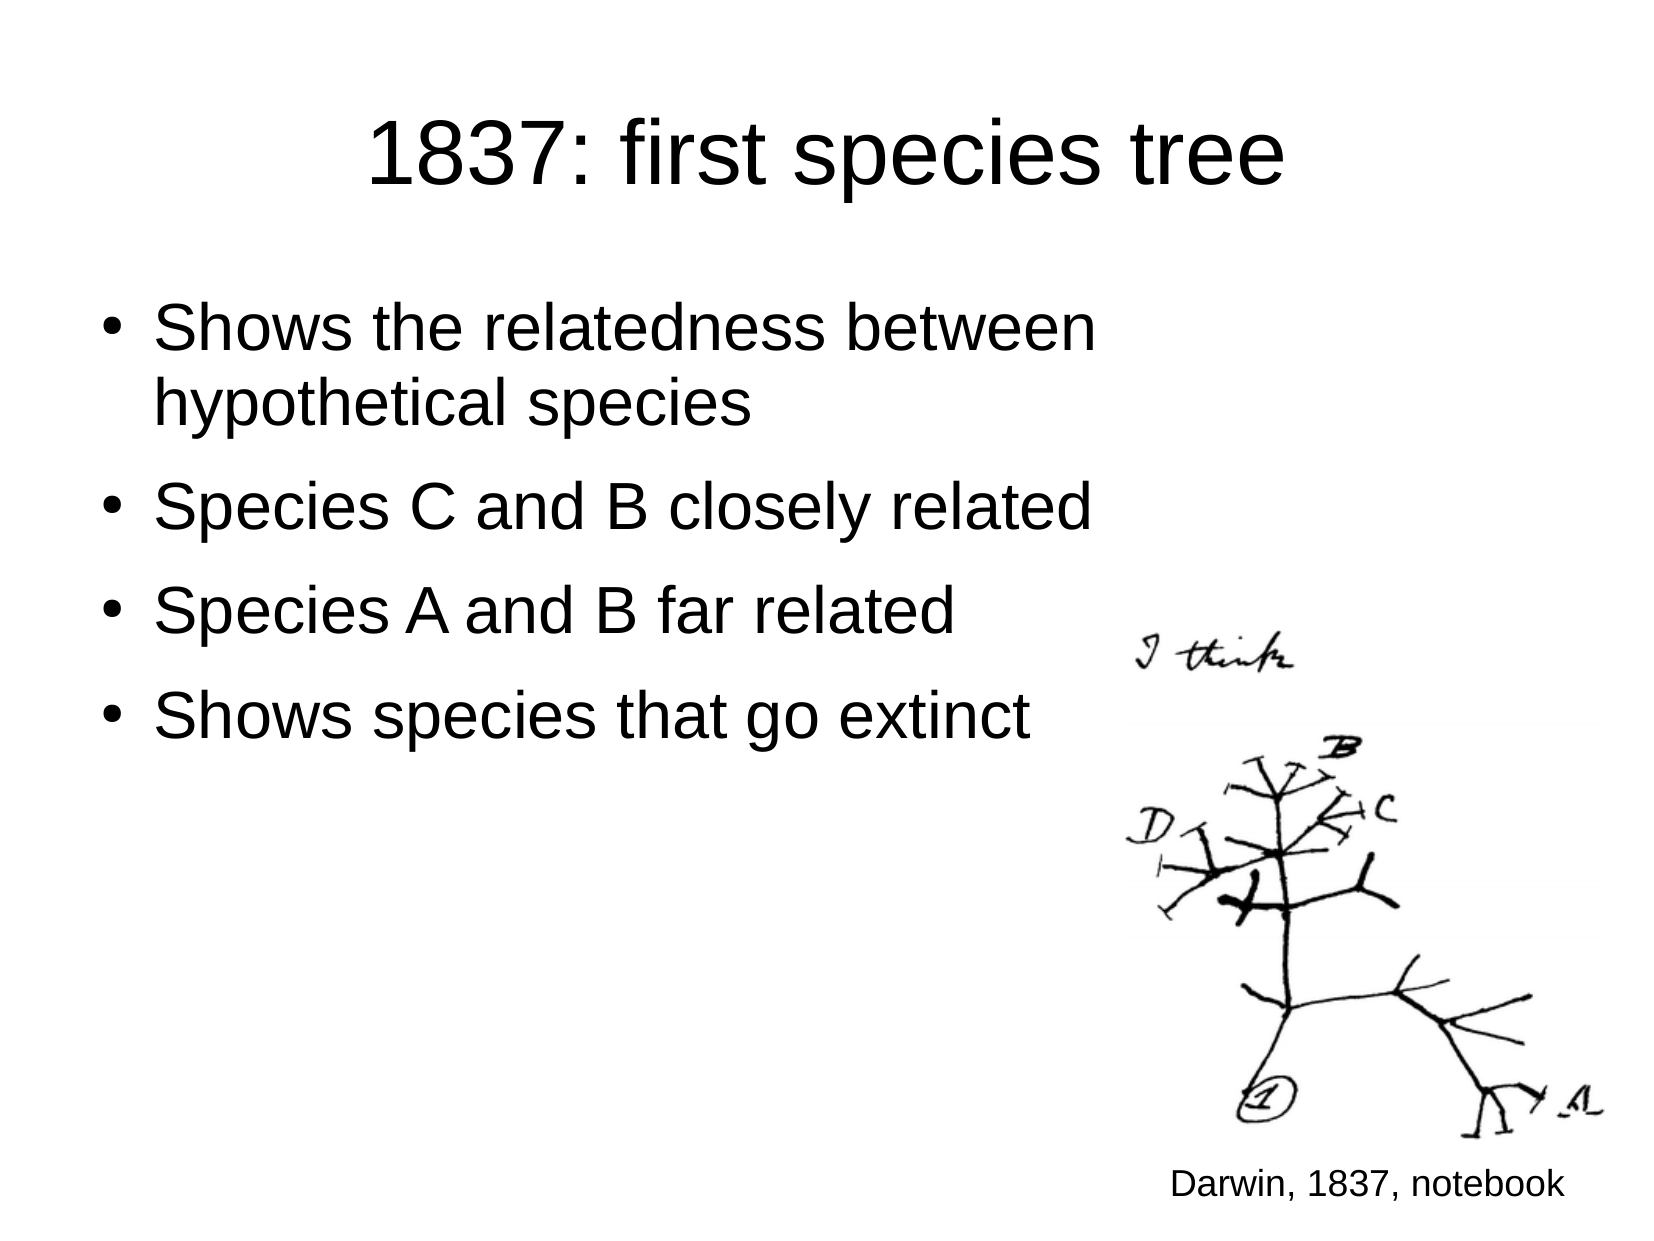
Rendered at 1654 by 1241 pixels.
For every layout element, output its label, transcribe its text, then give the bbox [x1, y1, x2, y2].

title 1837: first species tree [82, 49, 1571, 257]
text_box Darwin, 1837, notebook [1155, 1155, 1621, 1212]
picture [1125, 630, 1605, 1141]
list Shows the relatedness between hypothetical species Species C and B closely related Species A and B far related Shows species that go extinct [82, 290, 1141, 1201]
